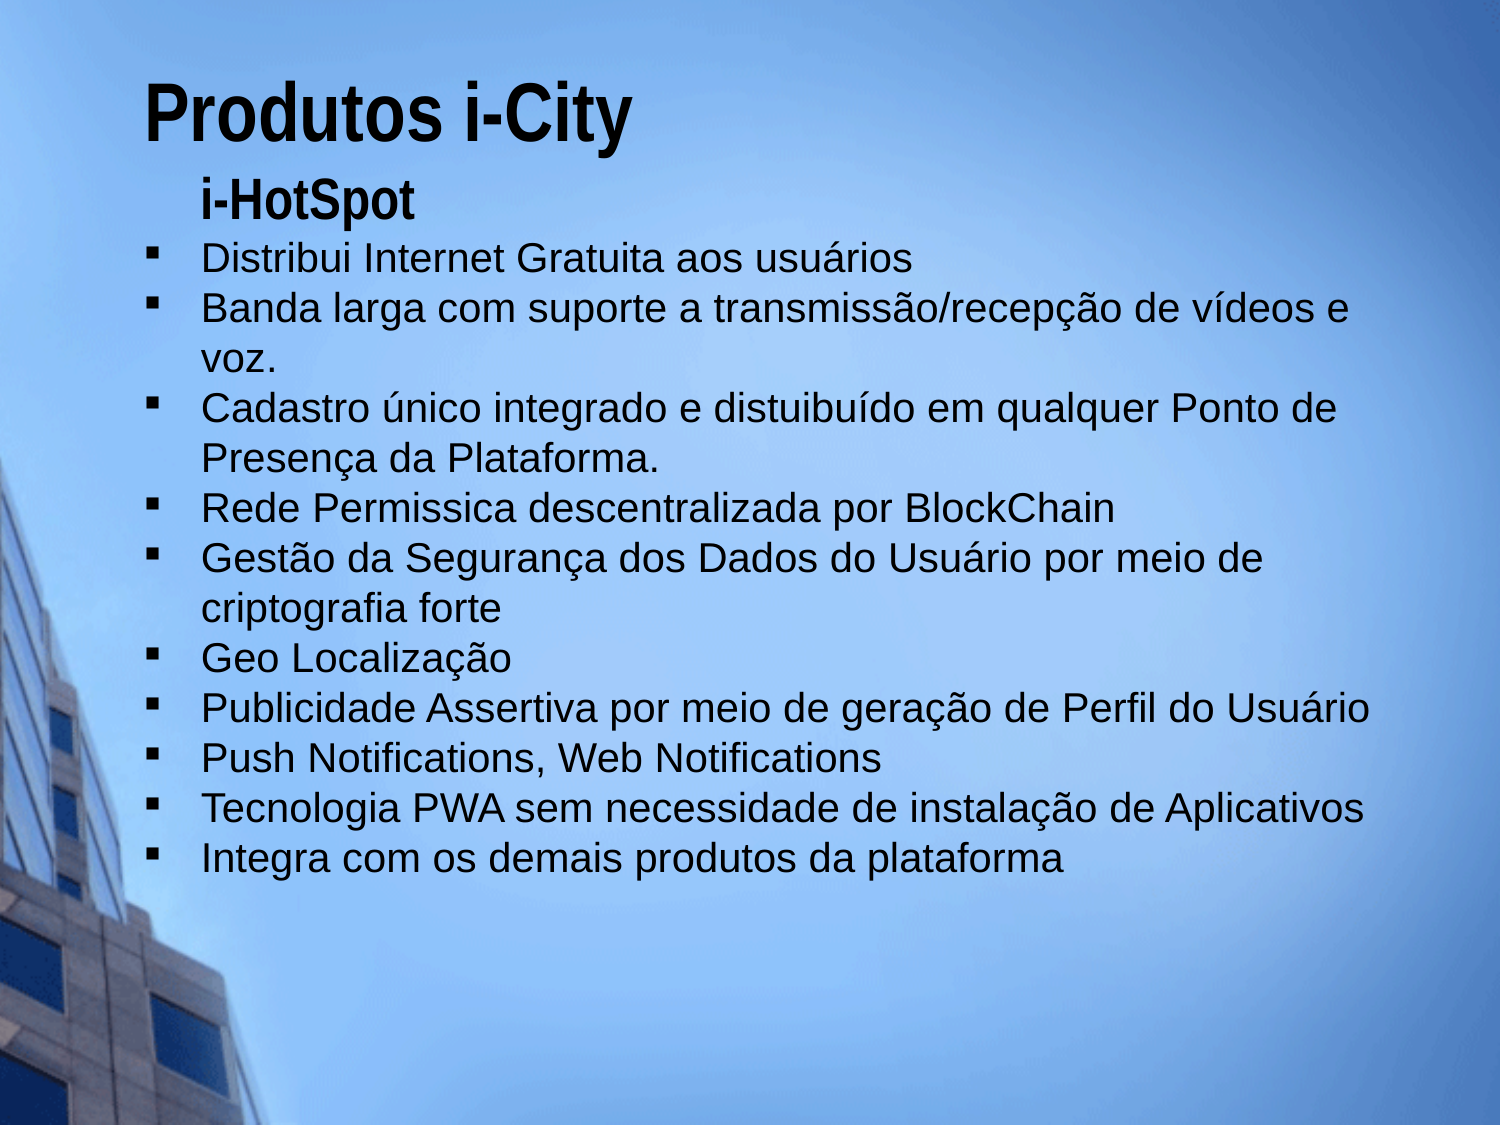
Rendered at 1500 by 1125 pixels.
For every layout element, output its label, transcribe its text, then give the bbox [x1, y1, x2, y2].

picture [0, 0, 1500, 1125]
text_box Produtos i-City [129, 35, 1413, 153]
text_box i-HotSpot Distribui Internet Gratuita aos usuários Banda larga com suporte a transmissão/recepção de vídeos e voz. Cadastro único integrado e distuibuído em qualquer Ponto de Presença da Plataforma. Rede Permissica descentralizada por BlockChain Gestão da Segurança dos Dados do Usuário por meio de criptografia forte Geo Localização Publicidade Assertiva por meio de geração de Perfil do Usuário Push Notifications, Web Notifications Tecnologia PWA sem necessidade de instalação de Aplicativos Integra com os demais produtos da plataforma [129, 153, 1413, 1040]
